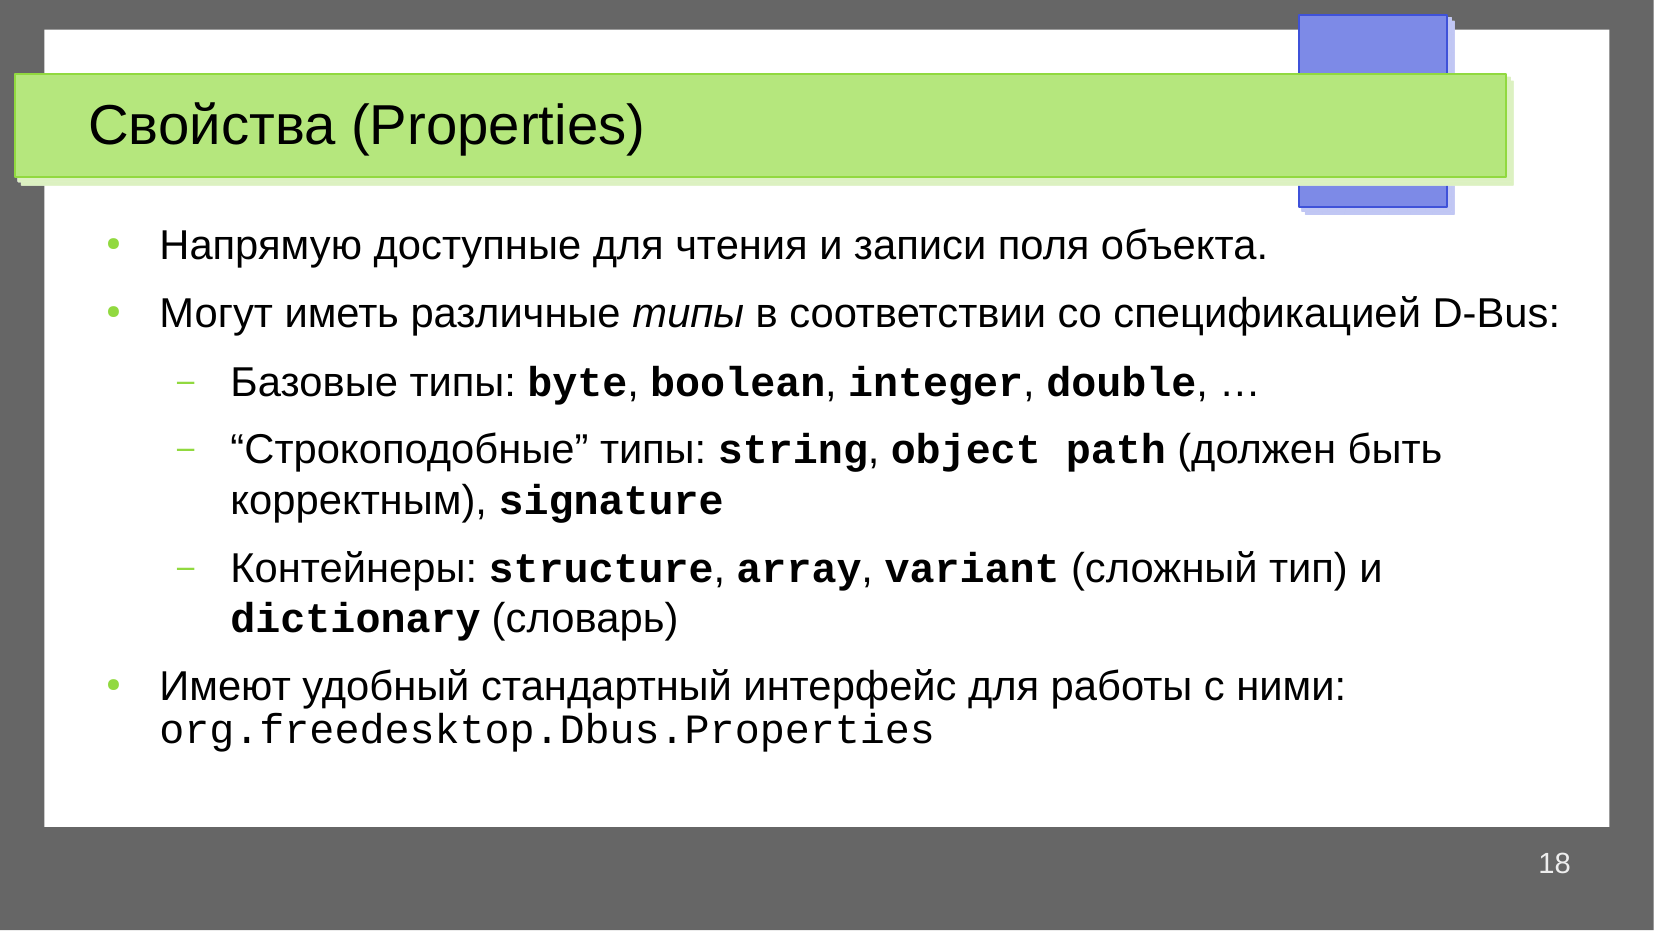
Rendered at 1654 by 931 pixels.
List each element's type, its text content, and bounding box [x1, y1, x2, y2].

title Свойства (Properties) [88, 73, 1506, 178]
list Напрямую доступные для чтения и записи поля объекта. Могут иметь различные типы в соответствии со спецификацией D-Bus: Базовые типы: byte, boolean, integer, double, … “Строкоподобные” типы: string, object path (должен быть корректным), signature Контейнеры: structure, array, variant (сложный тип) и dictionary (словарь) Имеют удобный стандартный интерфейс для работы с ними: org.freedesktop.Dbus.Properties [88, 221, 1565, 813]
